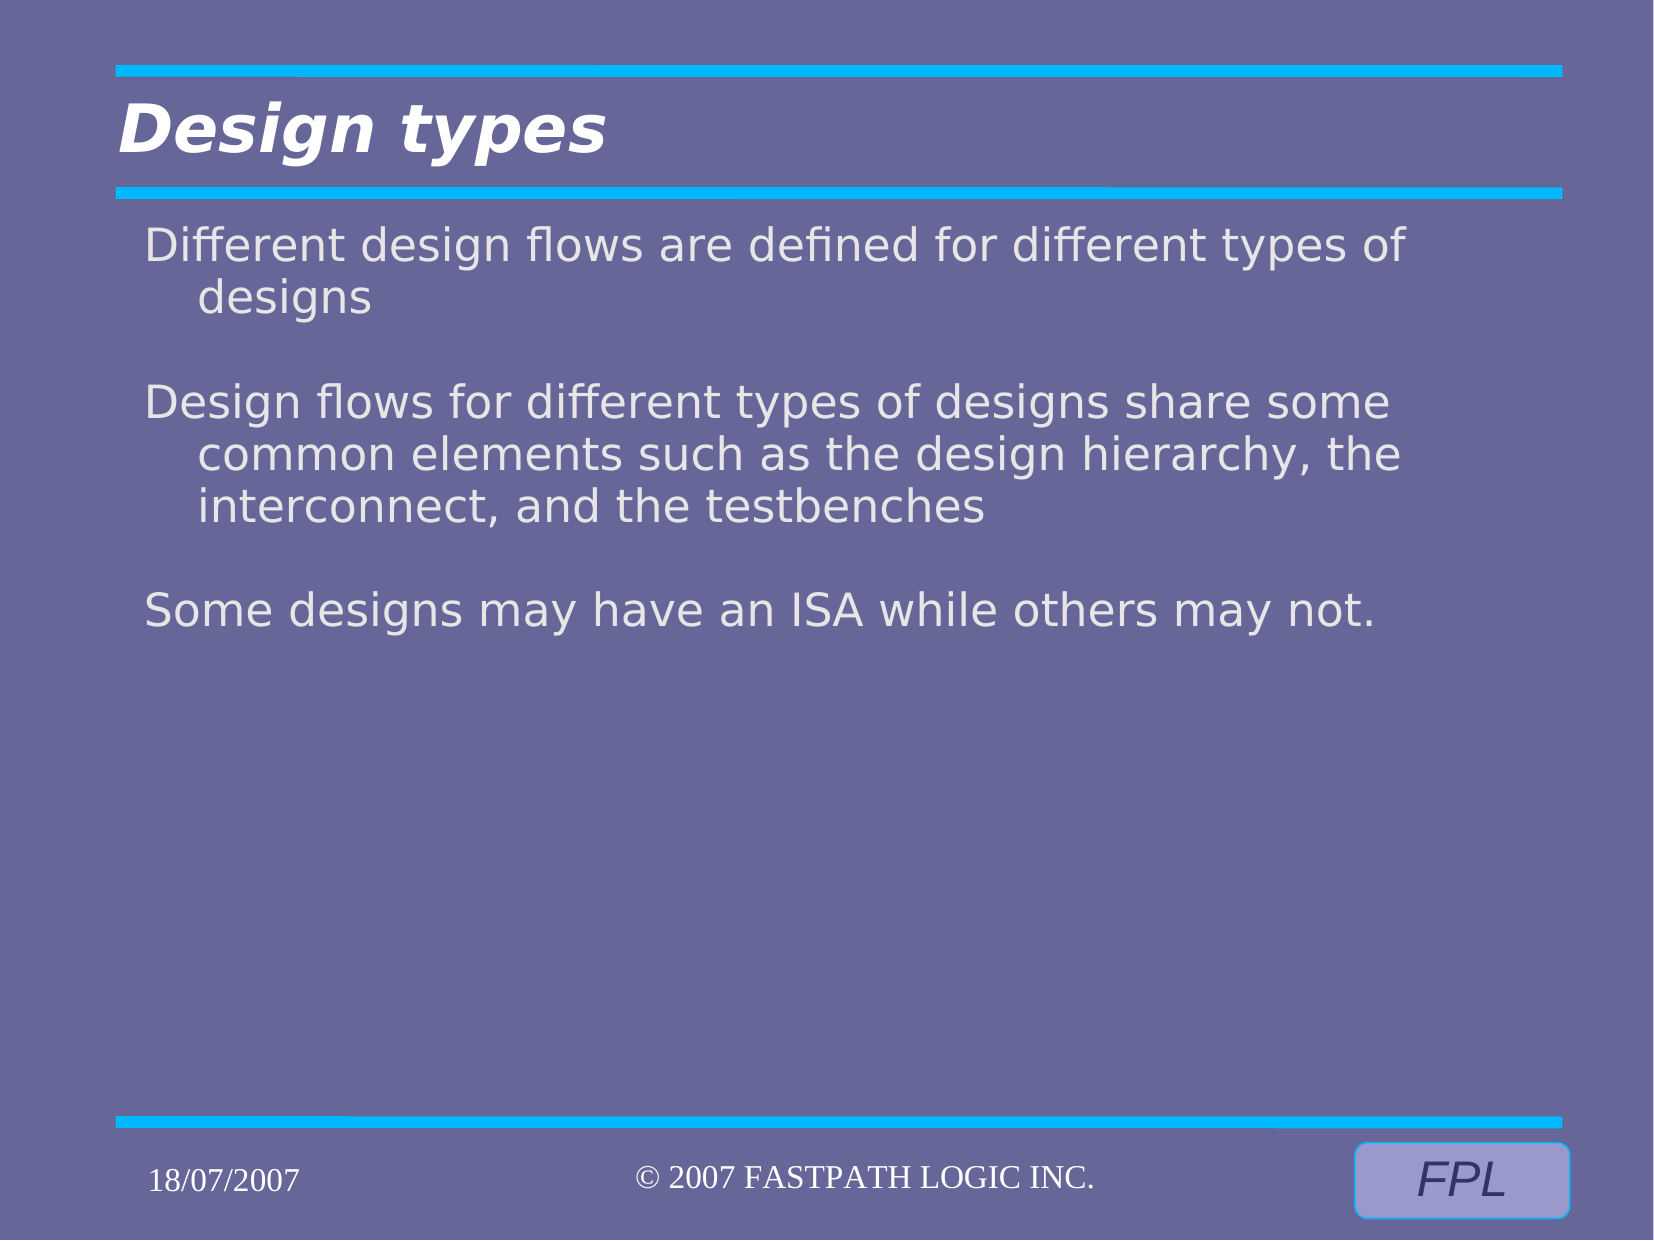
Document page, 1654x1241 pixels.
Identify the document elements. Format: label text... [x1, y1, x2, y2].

list Different design flows are defined for different types of designs Design flows for different types of designs share some common elements such as the design hierarchy, the interconnect, and the testbenches Some designs may have an ISA while others may not. [126, 219, 1566, 1132]
title Design types [118, 41, 1531, 219]
